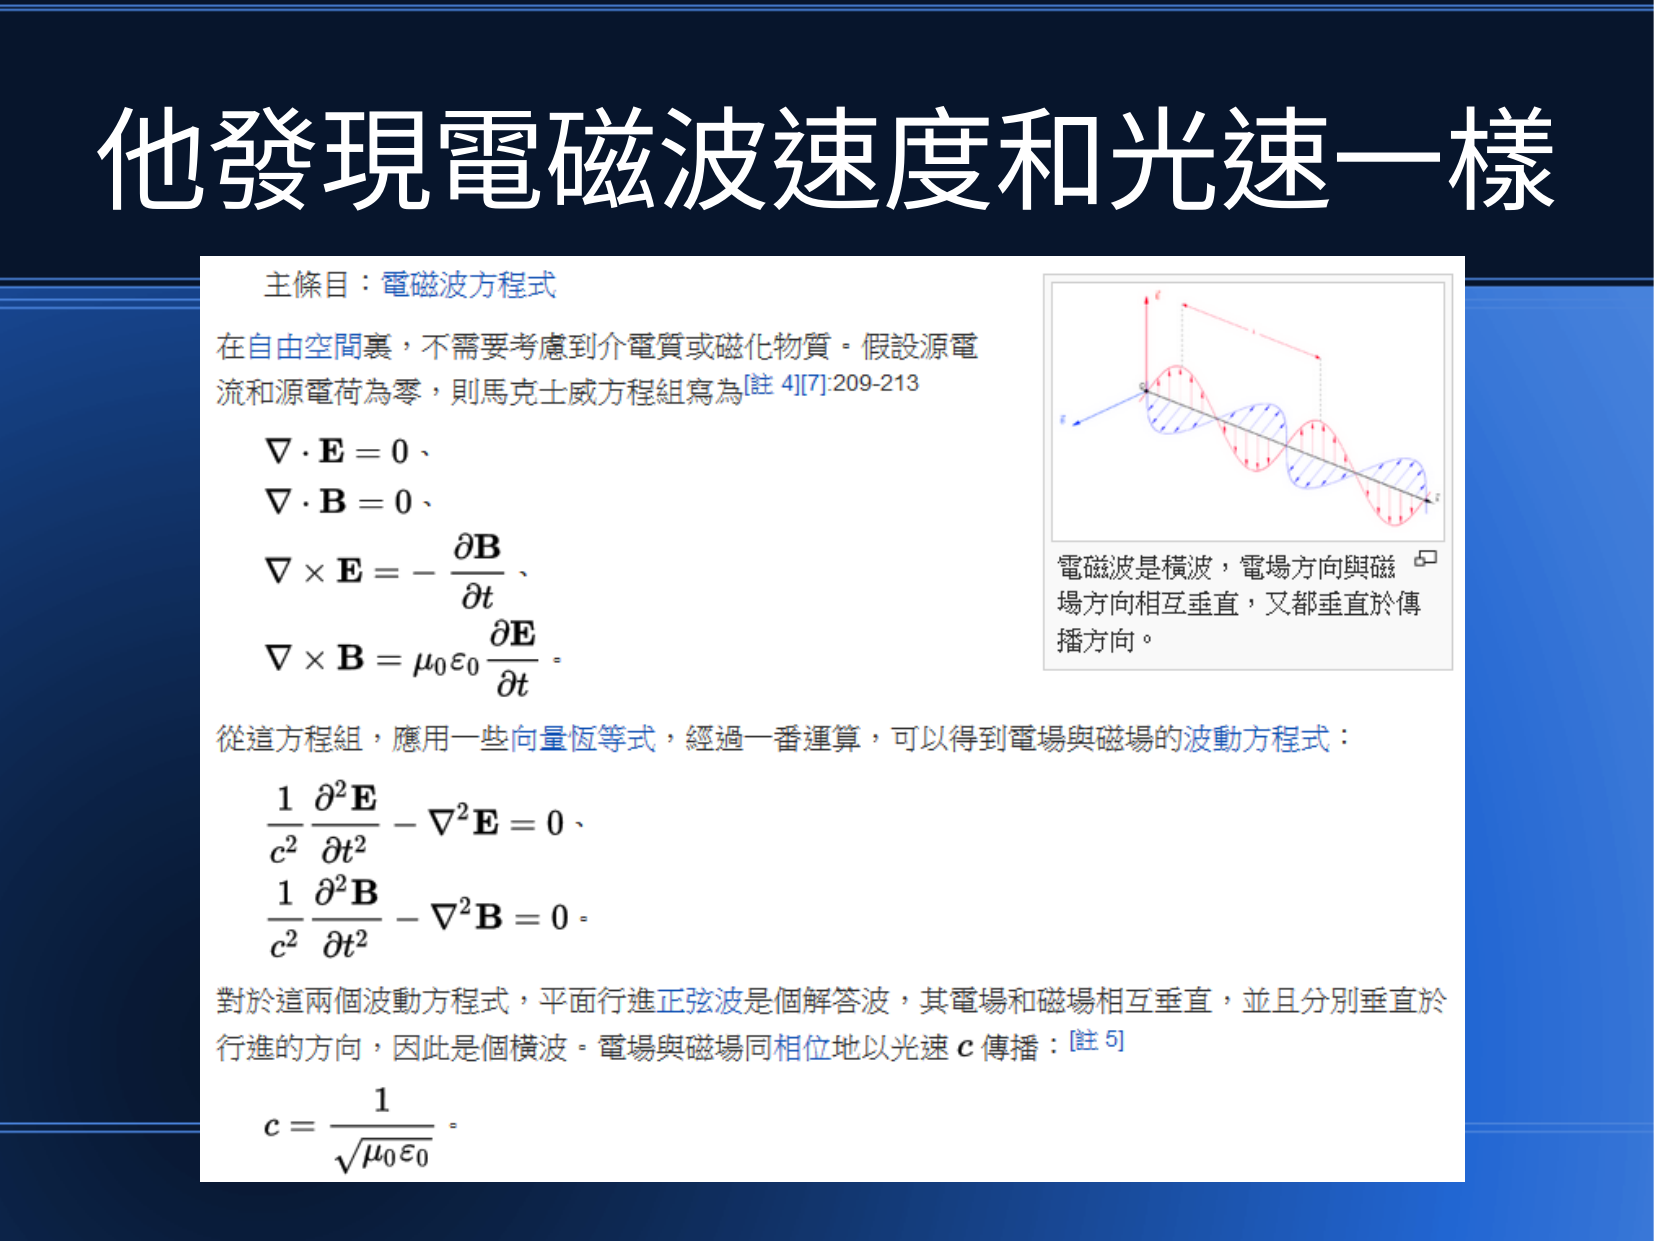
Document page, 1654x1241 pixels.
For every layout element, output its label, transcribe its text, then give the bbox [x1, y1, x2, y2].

title 他發現電磁波速度和光速一樣 [82, 49, 1571, 257]
picture [0, 0, 1654, 1241]
